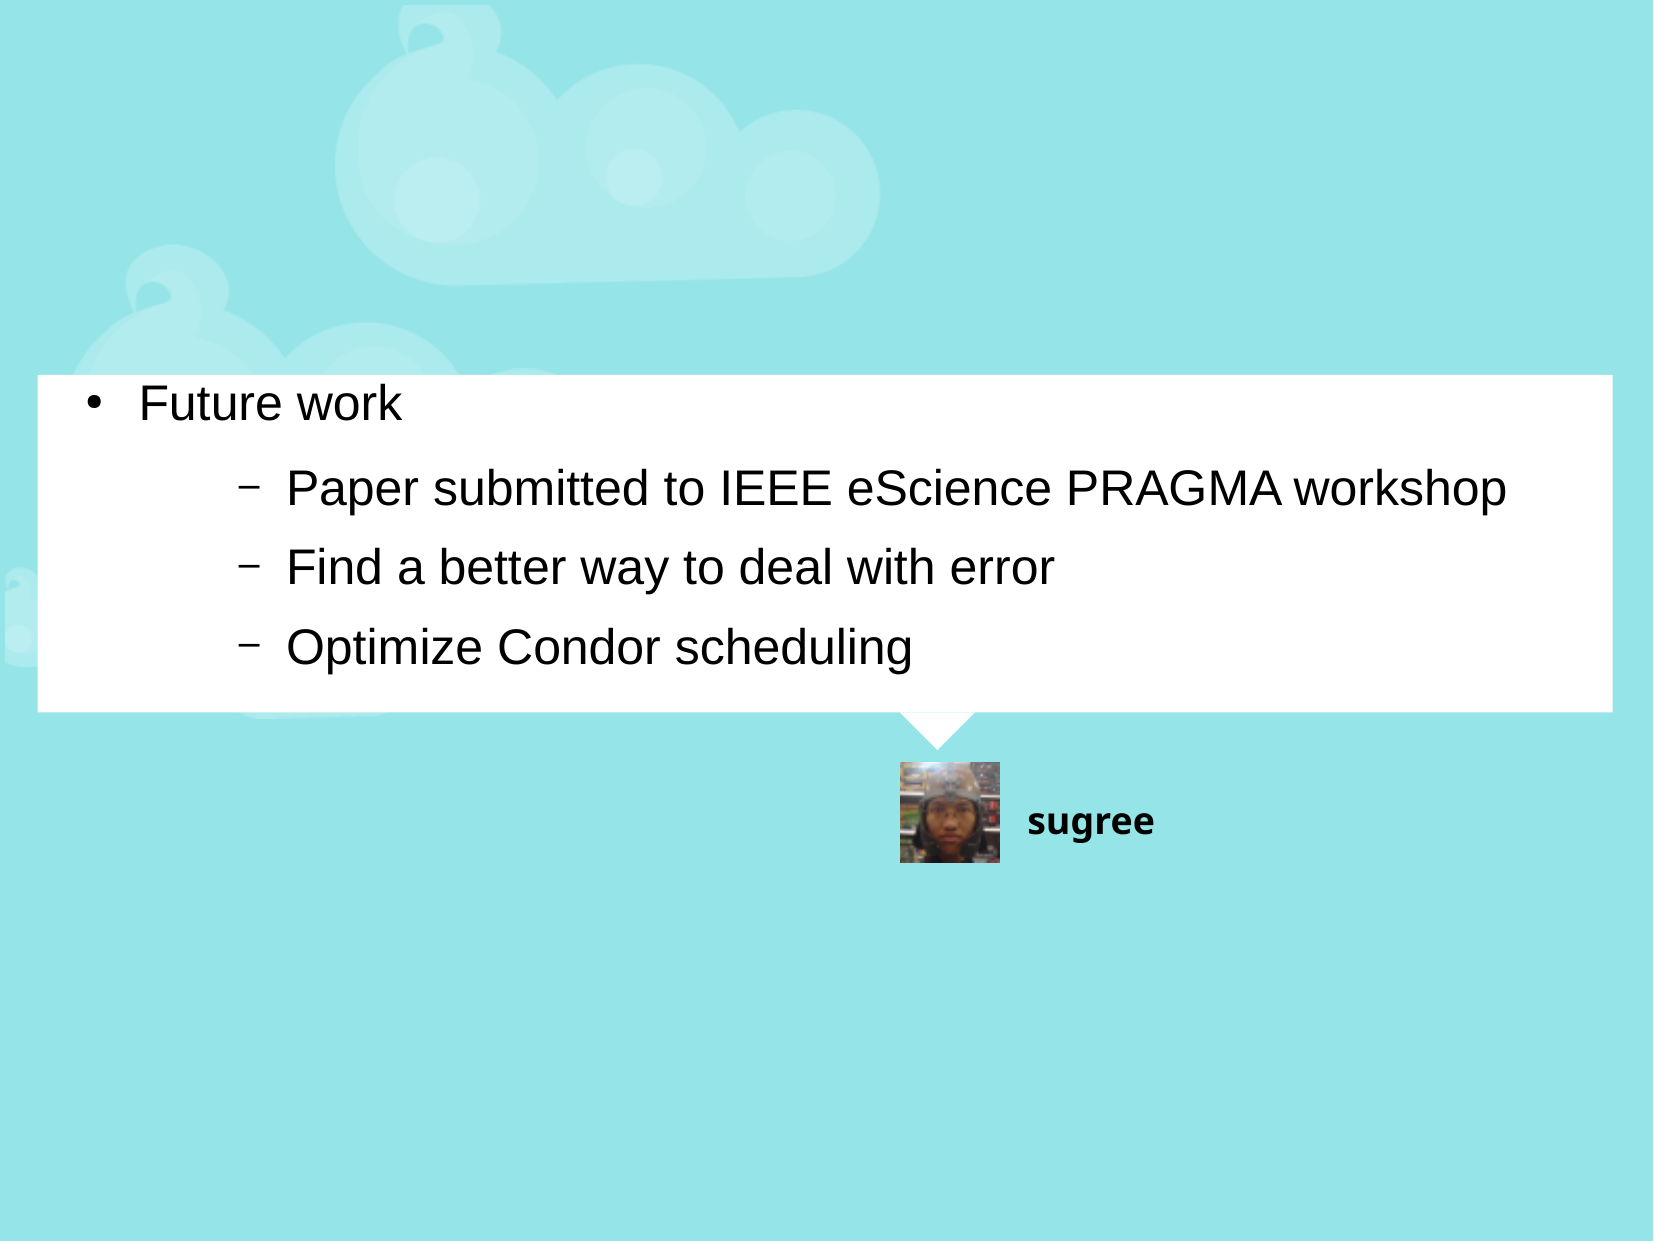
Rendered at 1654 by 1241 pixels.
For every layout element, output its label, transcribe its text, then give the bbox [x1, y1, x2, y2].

picture [900, 762, 1000, 863]
picture [5, 5, 894, 719]
list Future work Paper submitted to IEEE eScience PRAGMA workshop Find a better way to deal with error Optimize Condor scheduling [49, 375, 1538, 720]
